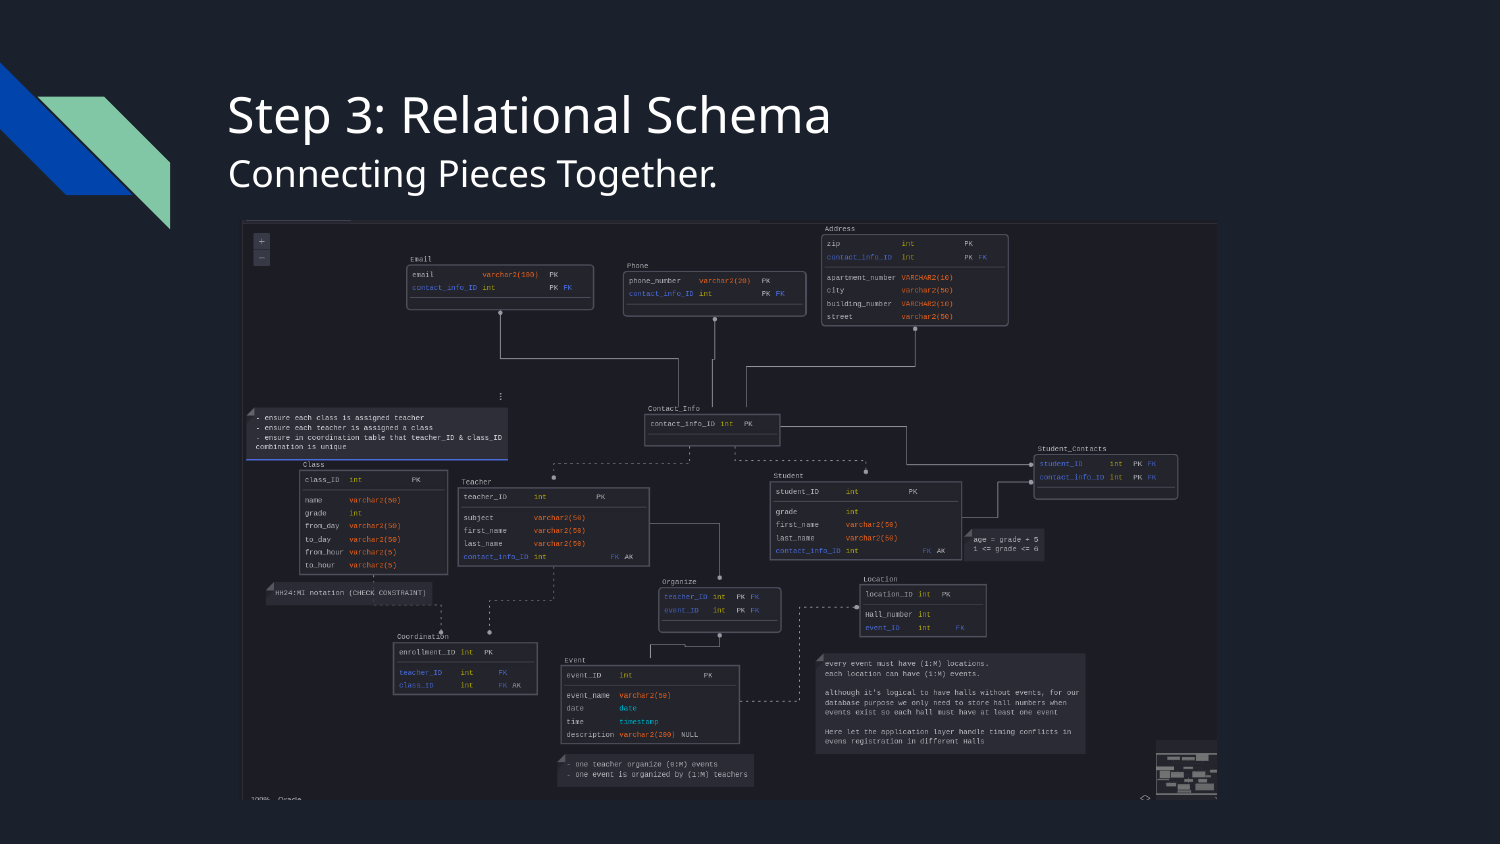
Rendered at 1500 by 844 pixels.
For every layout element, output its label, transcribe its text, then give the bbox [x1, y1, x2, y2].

picture [239, 220, 1217, 800]
title Step 3: Relational Schema Connecting Pieces Together. [212, 64, 1368, 215]
